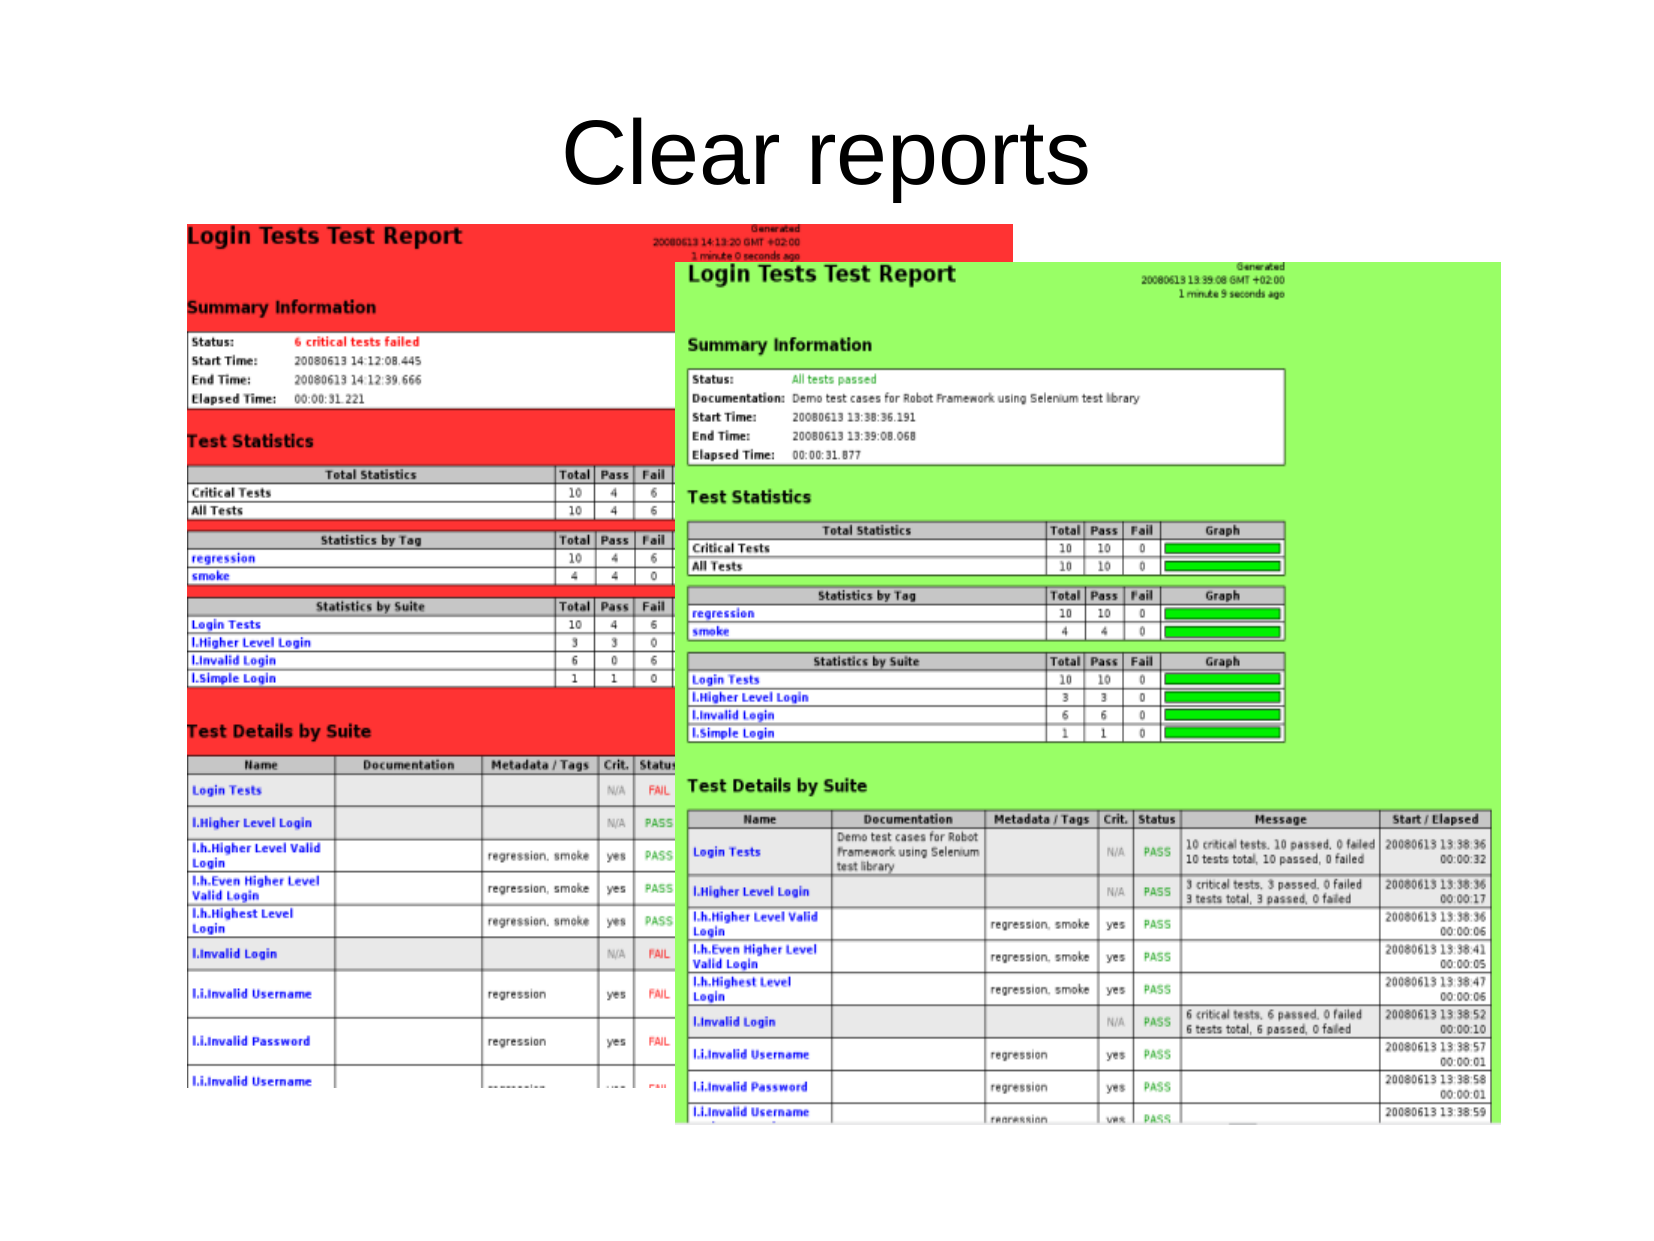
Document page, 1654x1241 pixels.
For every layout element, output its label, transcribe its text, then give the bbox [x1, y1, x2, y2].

title Clear reports [82, 49, 1571, 257]
picture [187, 224, 1501, 1126]
